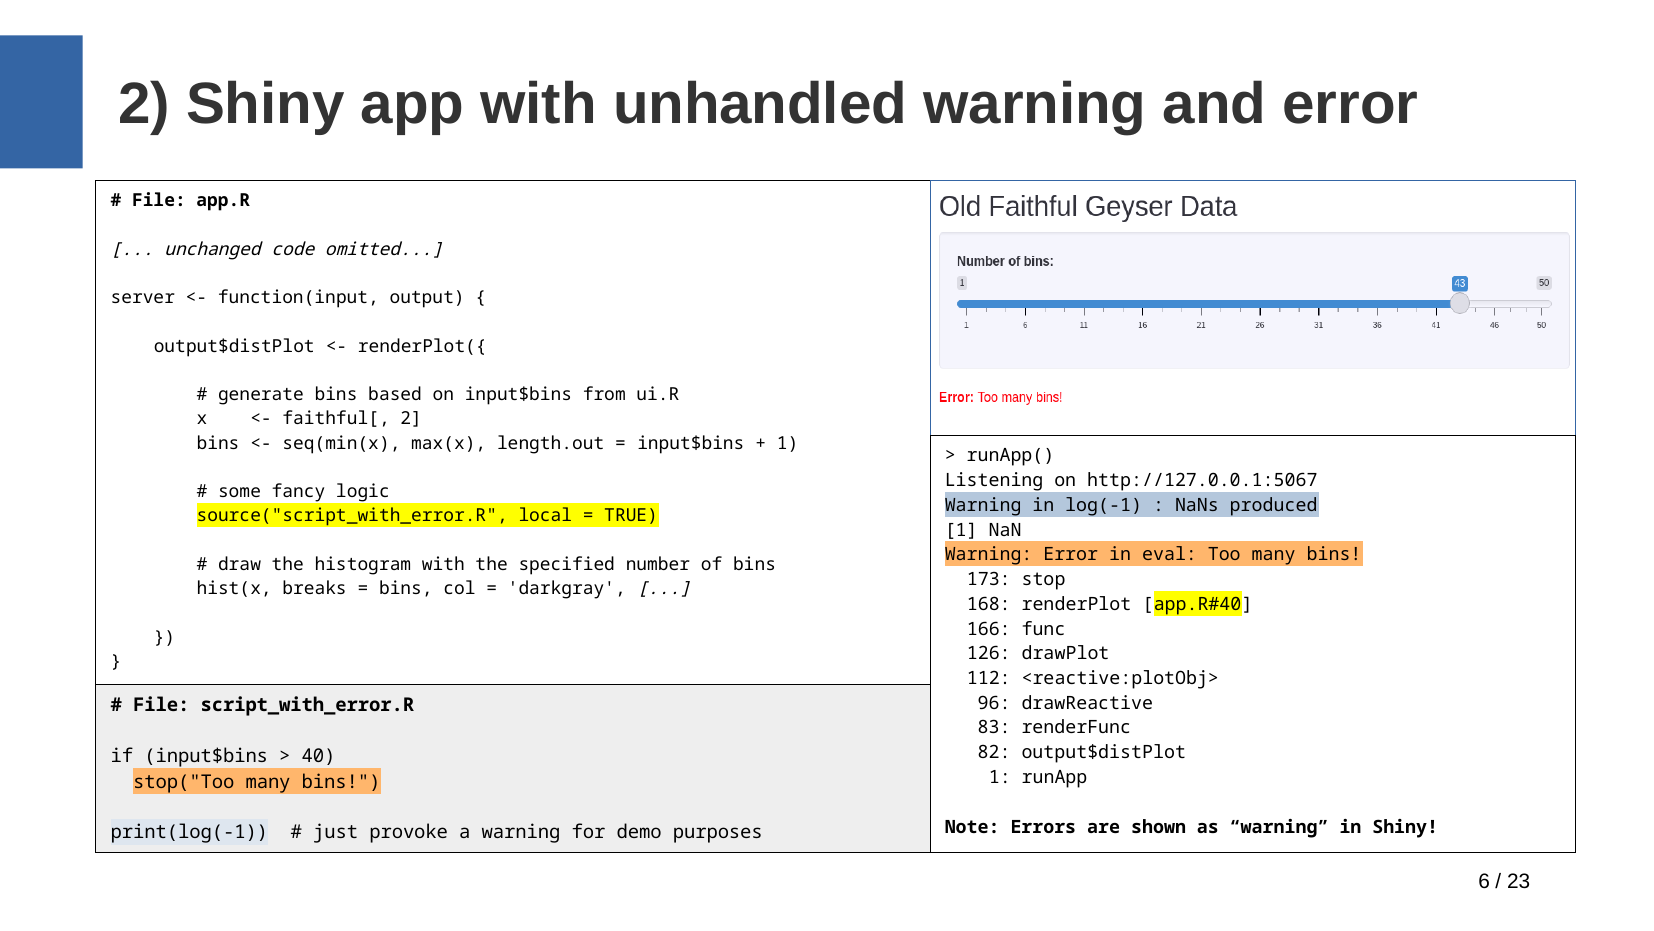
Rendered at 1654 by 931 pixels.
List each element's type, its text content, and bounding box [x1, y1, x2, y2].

text_box > runApp() Listening on http://127.0.0.1:5067 Warning in log(-1) : NaNs produced [1] NaN Warning: Error in eval: Too many bins! 173: stop 168: renderPlot [app.R#40] 166: func 126: drawPlot 112: <reactive:plotObj> 96: drawReactive 83: renderFunc 82: output$distPlot 1: runApp Note: Errors are shown as “warning” in Shiny! [930, 435, 1576, 853]
picture [930, 179, 1576, 435]
text_box # File: app.R [... unchanged code omitted...] server <- function(input, output) { output$distPlot <- renderPlot({ # generate bins based on input$bins from ui.R x <- faithful[, 2] bins <- seq(min(x), max(x), length.out = input$bins + 1) # some fancy logic source("script_with_error.R", local = TRUE) # draw the histogram with the specified number of bins hist(x, breaks = bins, col = 'darkgray', [...] }) } [95, 180, 930, 684]
title 2) Shiny app with unhandled warning and error [118, 37, 1571, 169]
text_box # File: script_with_error.R if (input$bins > 40) stop("Too many bins!") print(log(-1)) # just provoke a warning for demo purposes [95, 684, 931, 853]
